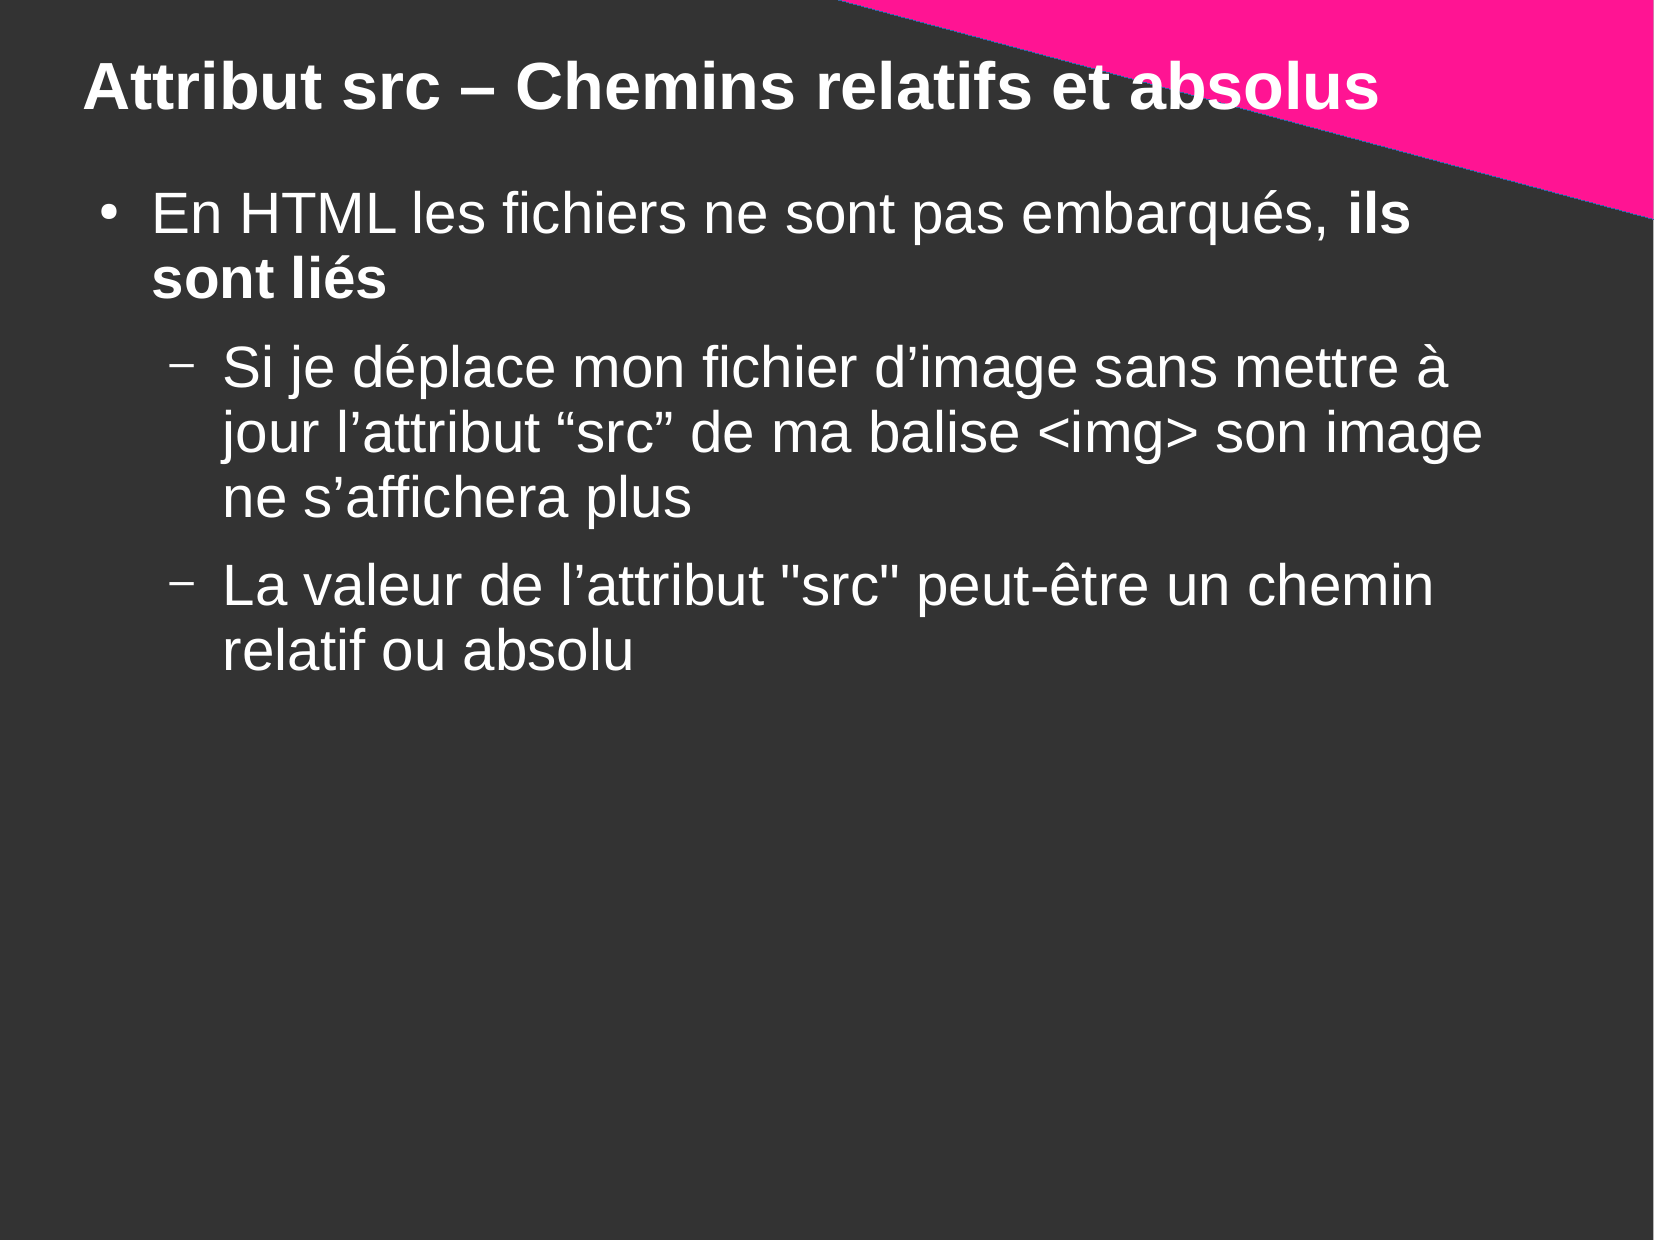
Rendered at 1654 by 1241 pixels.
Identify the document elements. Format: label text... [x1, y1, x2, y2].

text_box [838, 0, 1654, 220]
title Attribut src – Chemins relatifs et absolus [82, 49, 1571, 162]
list En HTML les fichiers ne sont pas embarqués, ils sont liés Si je déplace mon fichier d’image sans mettre à jour l’attribut “src” de ma balise <img> son image ne s’affichera plus La valeur de l’attribut "src" peut-être un chemin relatif ou absolu [80, 180, 1546, 709]
